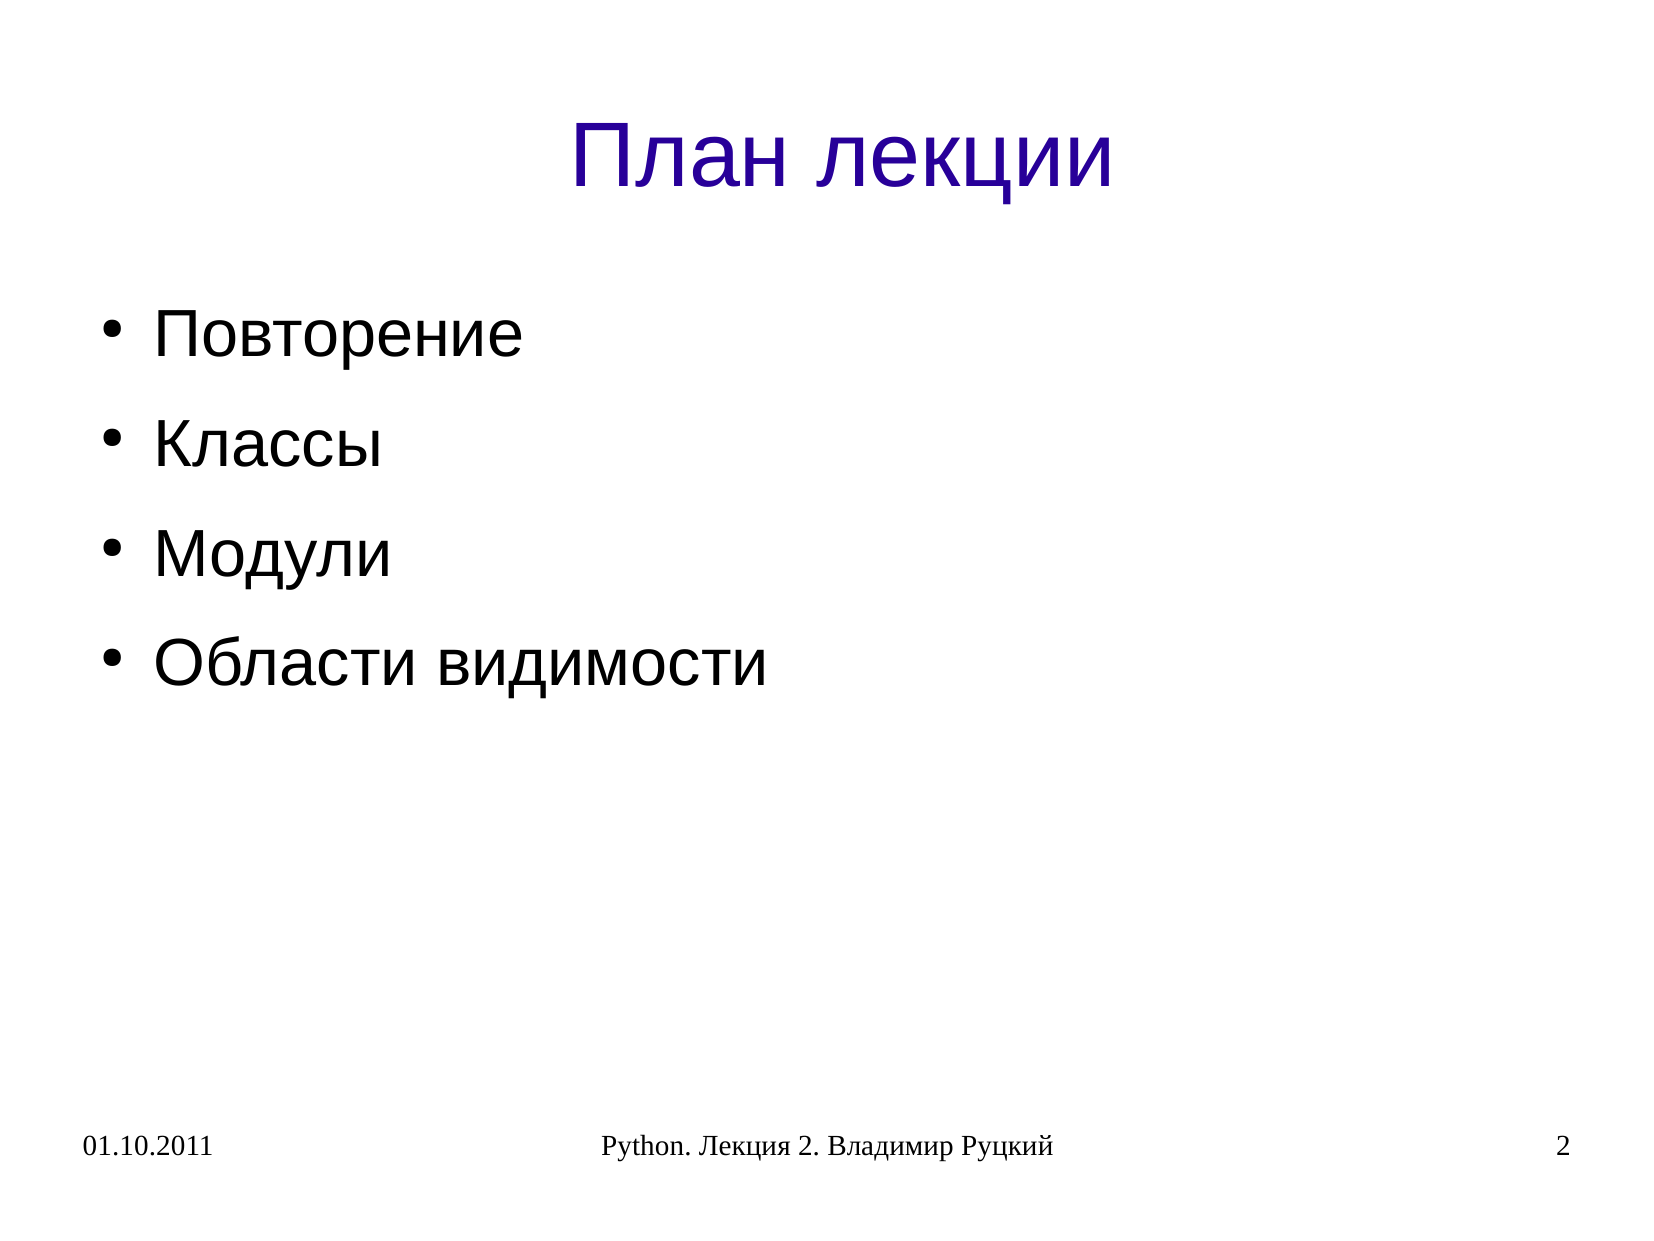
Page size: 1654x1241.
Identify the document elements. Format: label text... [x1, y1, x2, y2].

list Повторение Классы Модули Области видимости [82, 290, 1571, 1109]
title План лекции [82, 49, 1571, 257]
